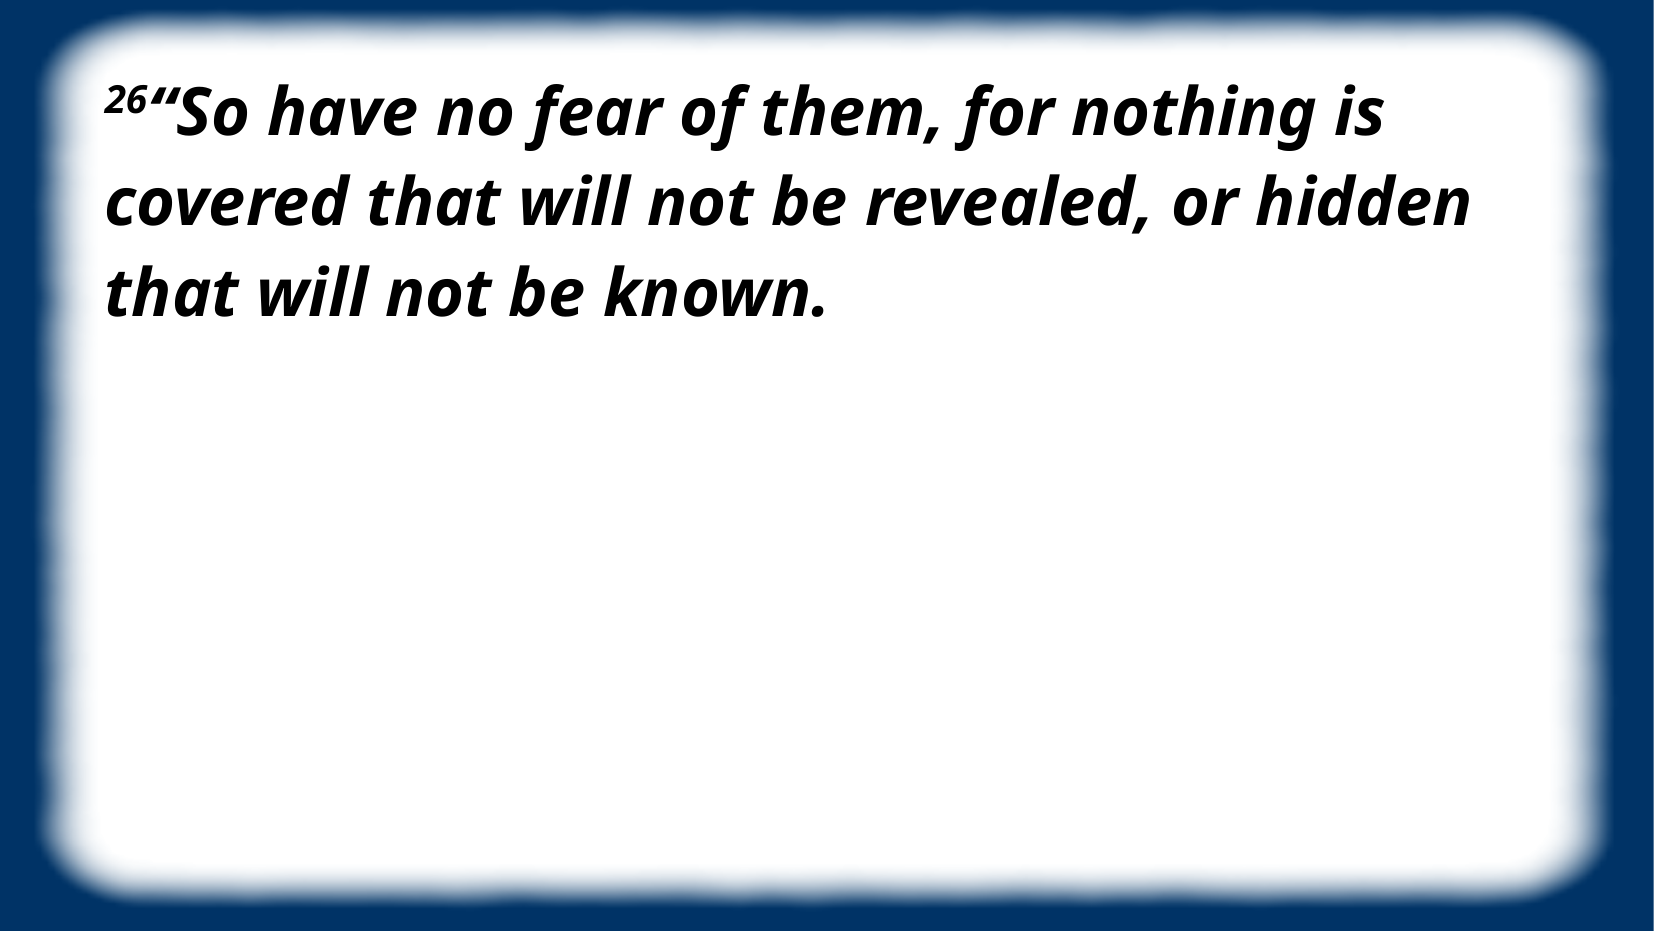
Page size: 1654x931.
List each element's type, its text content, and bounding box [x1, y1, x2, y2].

picture [0, 0, 1654, 931]
text_box 26“So have no fear of them, for nothing is covered that will not be revealed, or hidden that will not be known. [90, 56, 1561, 338]
